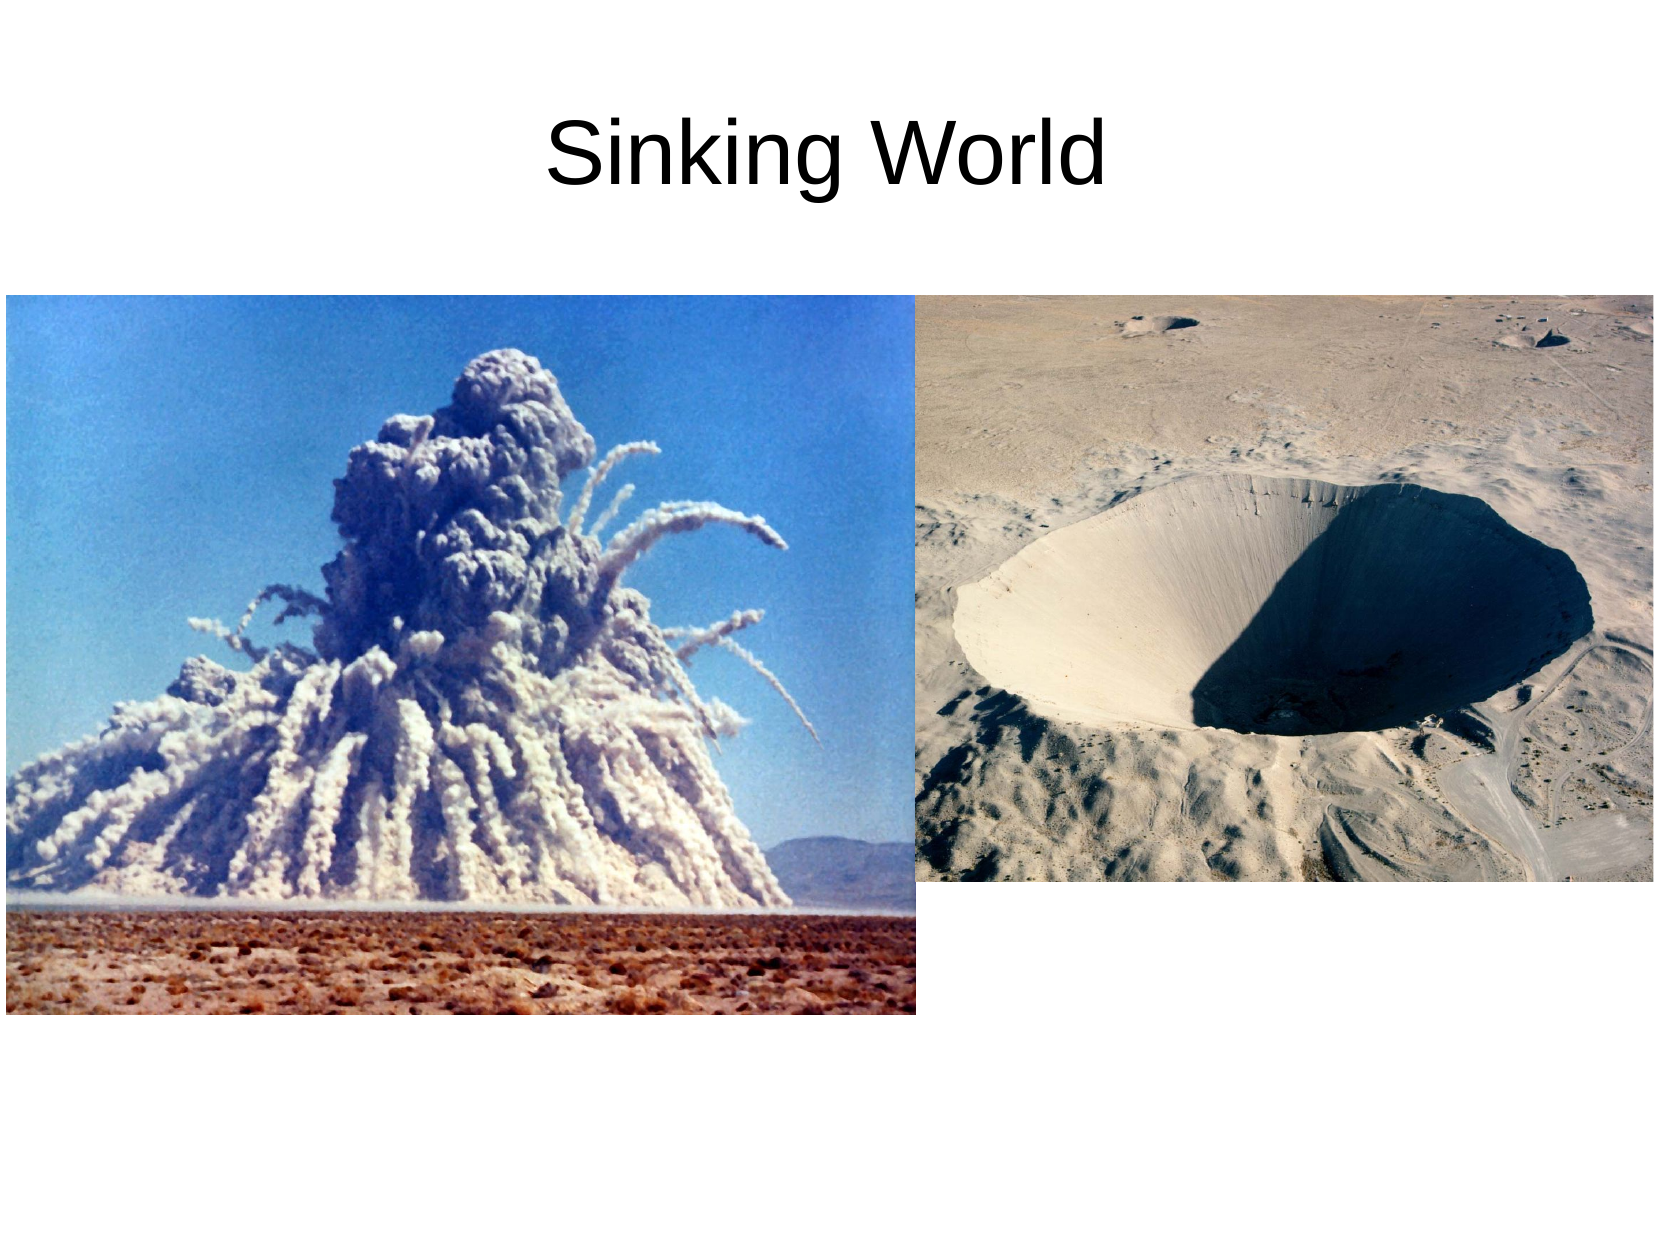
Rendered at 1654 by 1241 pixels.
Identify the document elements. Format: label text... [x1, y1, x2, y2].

picture [6, 295, 1654, 1015]
title Sinking World [82, 49, 1571, 257]
